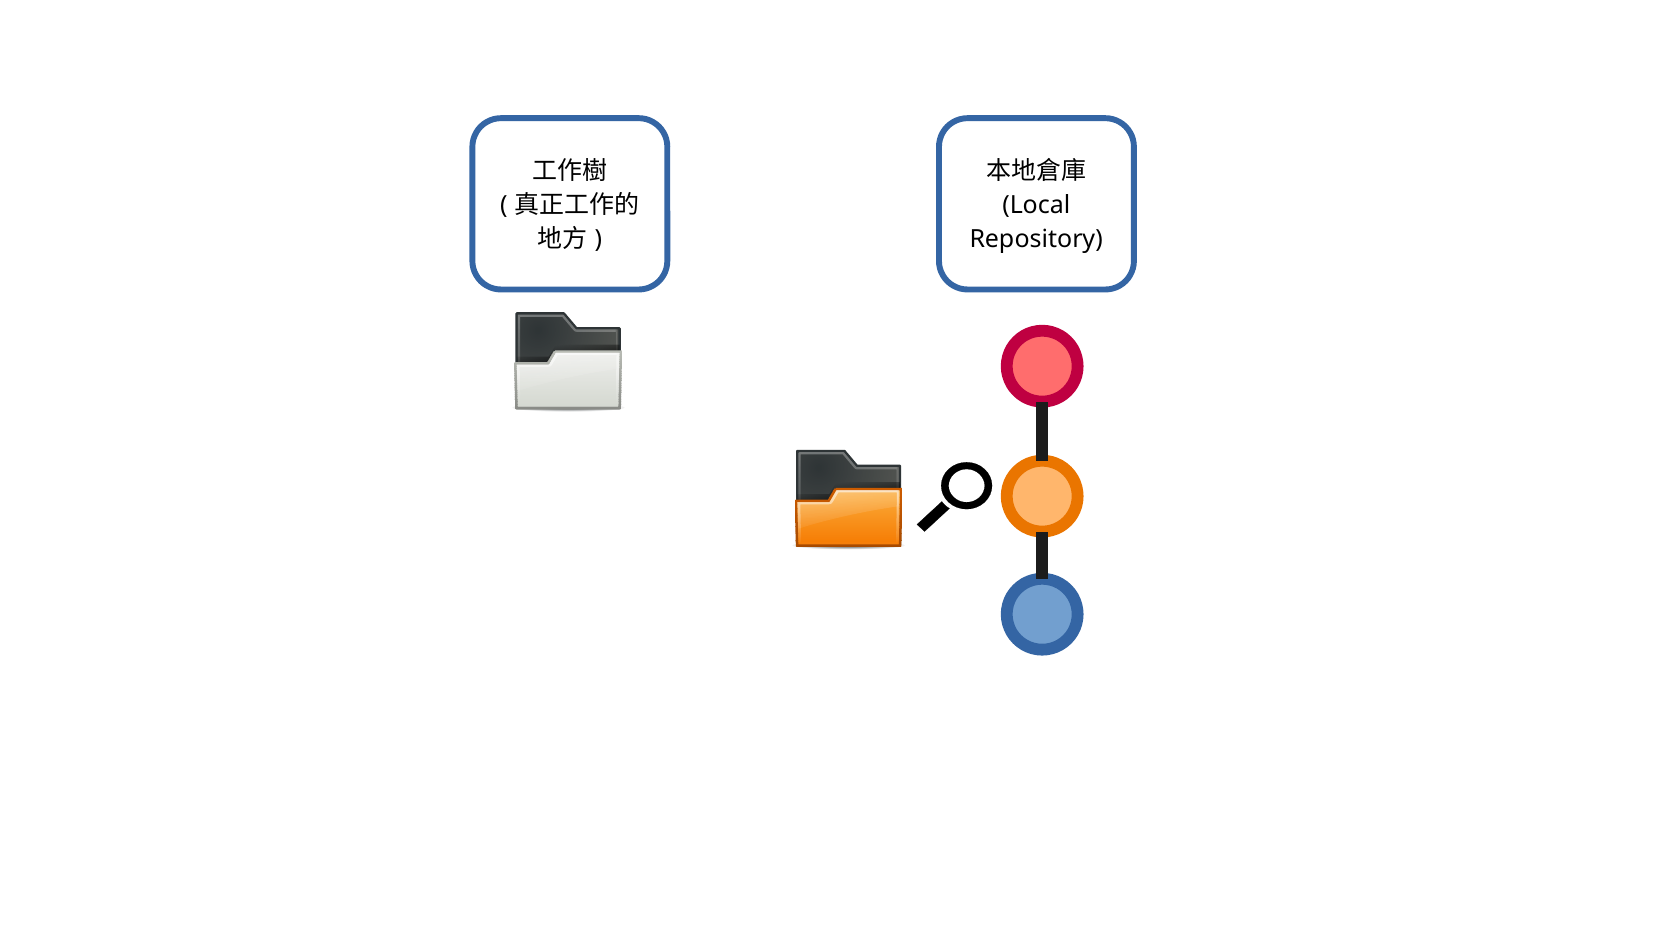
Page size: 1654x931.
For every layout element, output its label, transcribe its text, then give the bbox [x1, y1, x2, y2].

picture [916, 462, 993, 532]
text_box 工作樹 (真正工作的地方) [472, 118, 668, 290]
text_box [1006, 579, 1078, 650]
text_box [1006, 330, 1078, 402]
text_box [1006, 461, 1078, 532]
picture [791, 440, 906, 556]
picture [510, 302, 626, 418]
text_box 本地倉庫 (Local Repository) [938, 118, 1134, 290]
